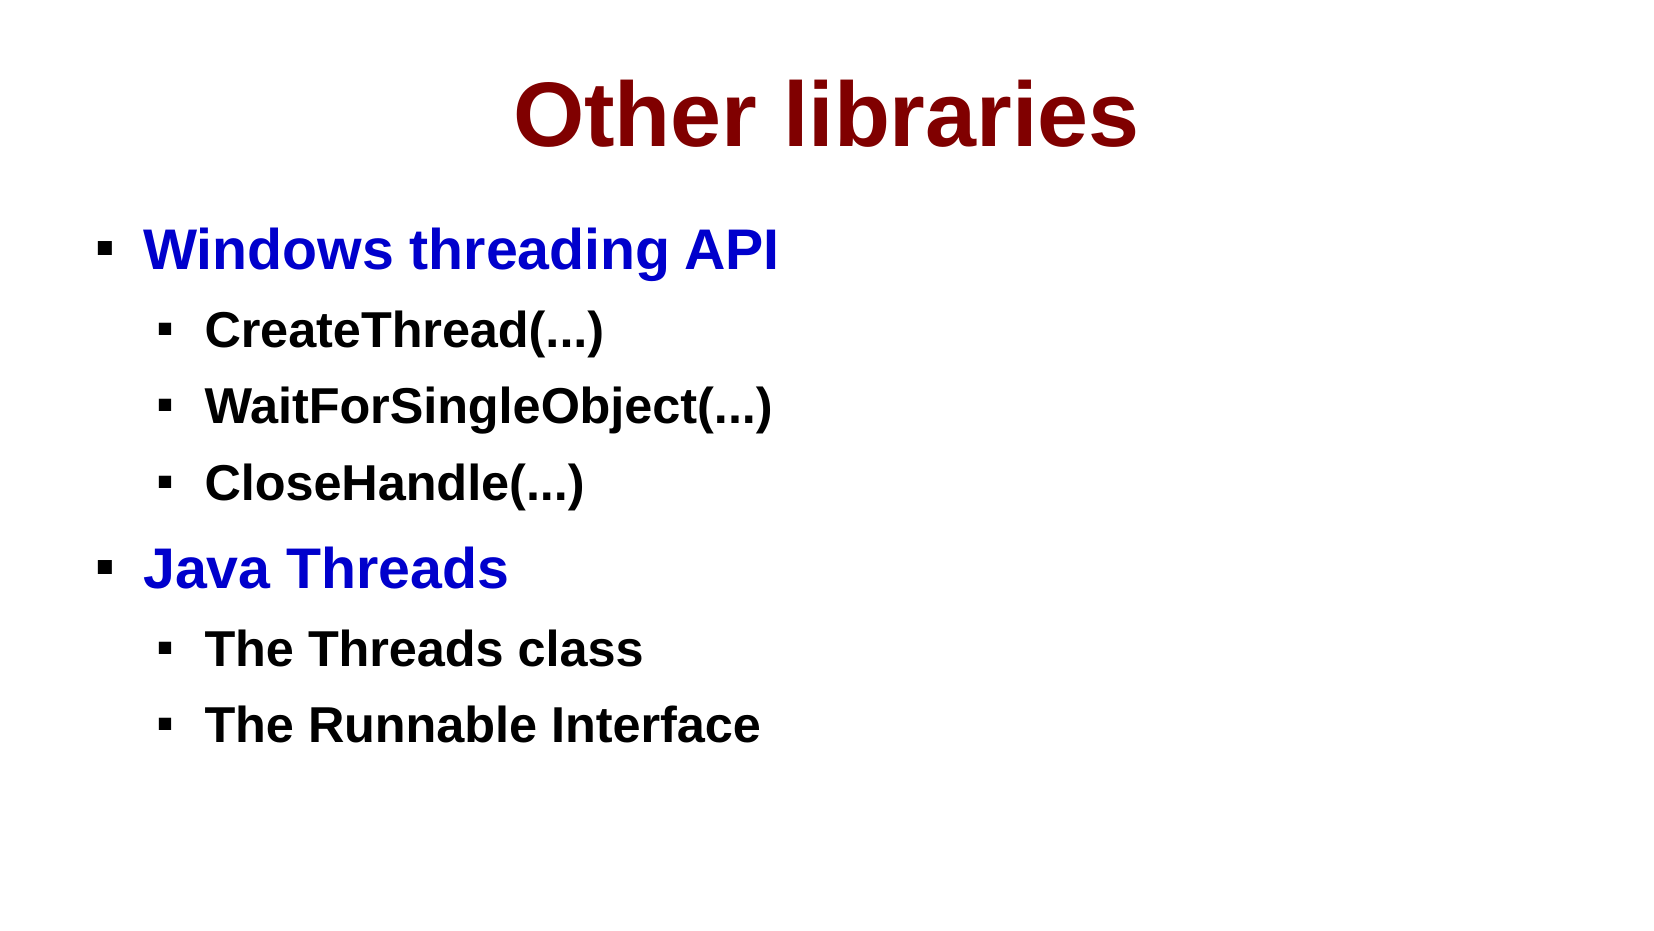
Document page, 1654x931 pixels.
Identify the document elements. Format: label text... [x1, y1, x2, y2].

list Windows threading API CreateThread(...) WaitForSingleObject(...) CloseHandle(...) Java Threads The Threads class The Runnable Interface [82, 217, 1571, 757]
title Other libraries [82, 37, 1571, 193]
